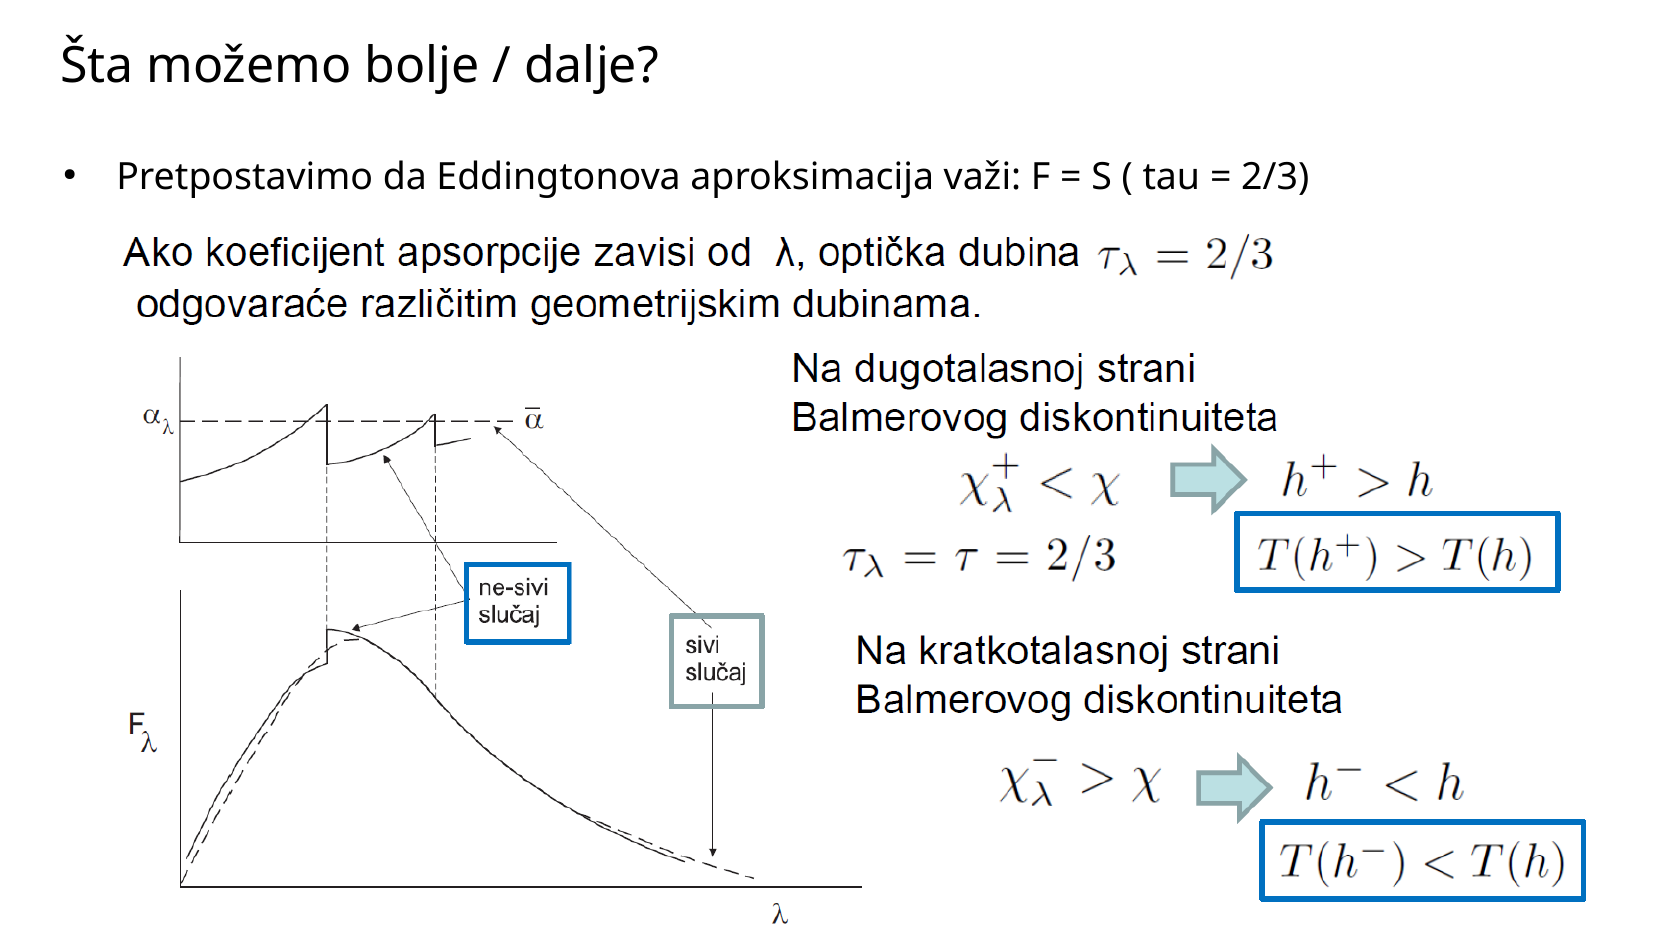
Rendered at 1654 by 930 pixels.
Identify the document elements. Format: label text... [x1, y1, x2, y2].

title Šta možemo bolje / dalje? [59, 13, 1648, 113]
list Pretpostavimo da Eddingtonova aproksimacija važi: F = S ( tau = 2/3) [45, 149, 1635, 880]
picture [87, 218, 1613, 930]
